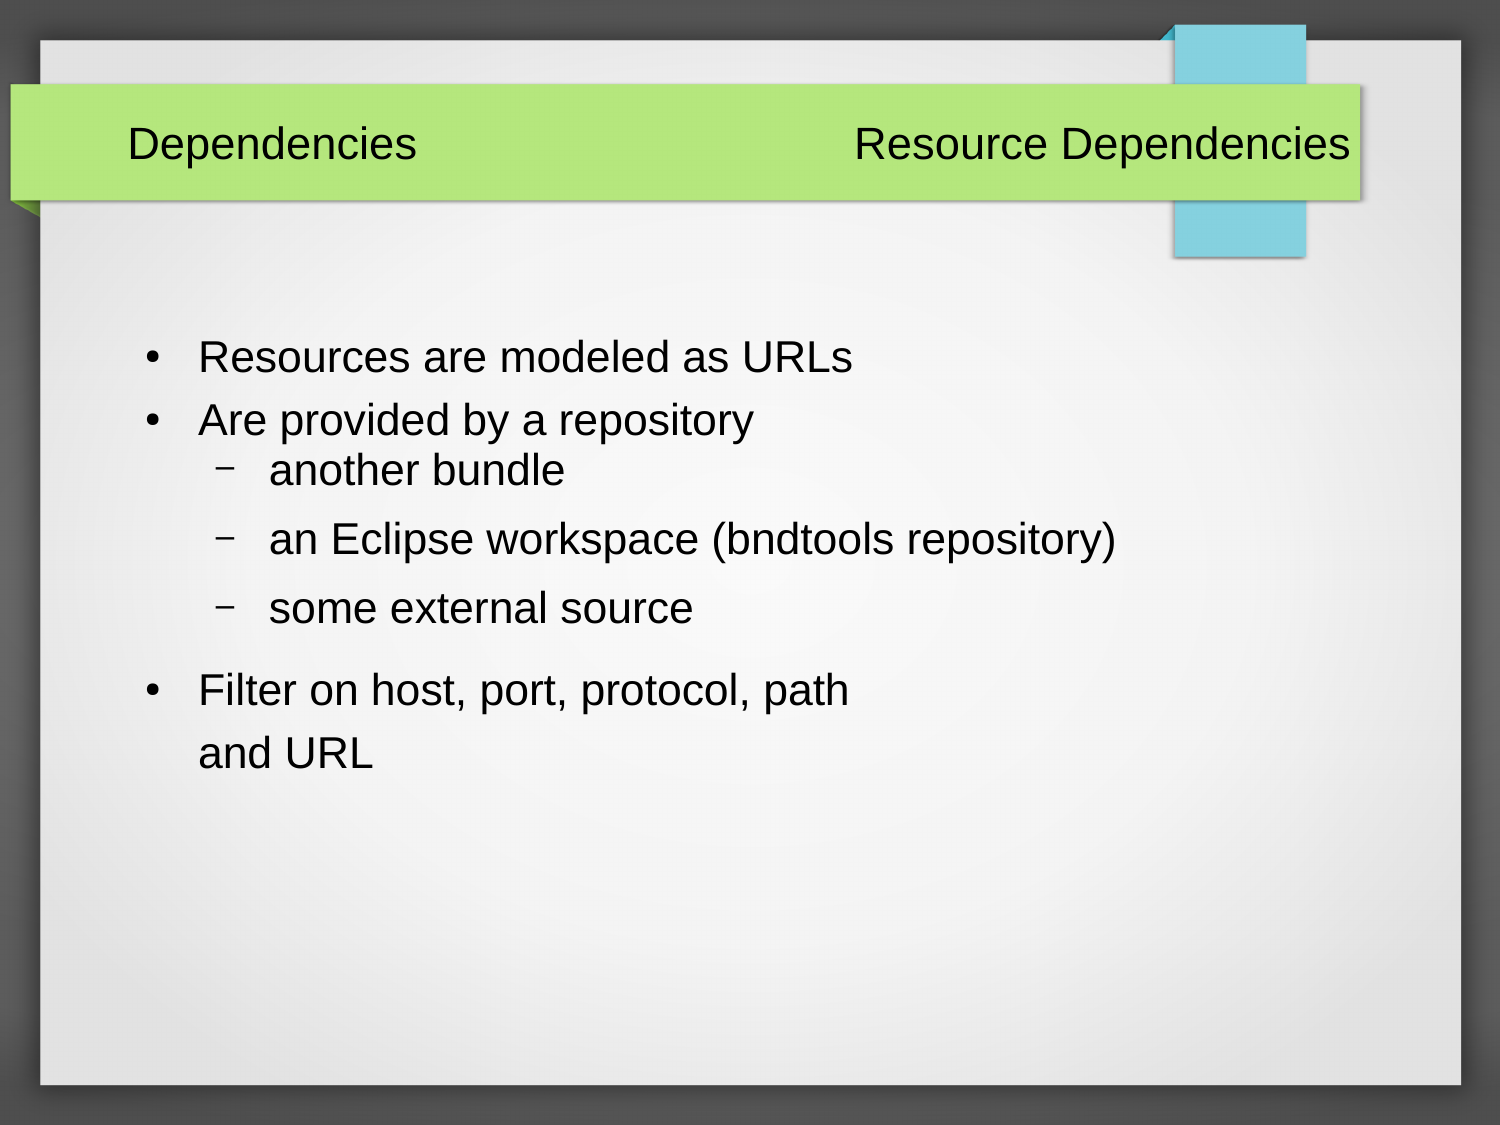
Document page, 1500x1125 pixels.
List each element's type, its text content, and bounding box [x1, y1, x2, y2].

picture [0, 0, 1500, 1125]
title Dependencies Resource Dependencies [112, 42, 1454, 246]
list Resources are modeled as URLs Are provided by a repository another bundle an Eclipse workspace (bndtools repository) some external source Filter on host, port, protocol, path and URL [112, 324, 1388, 905]
